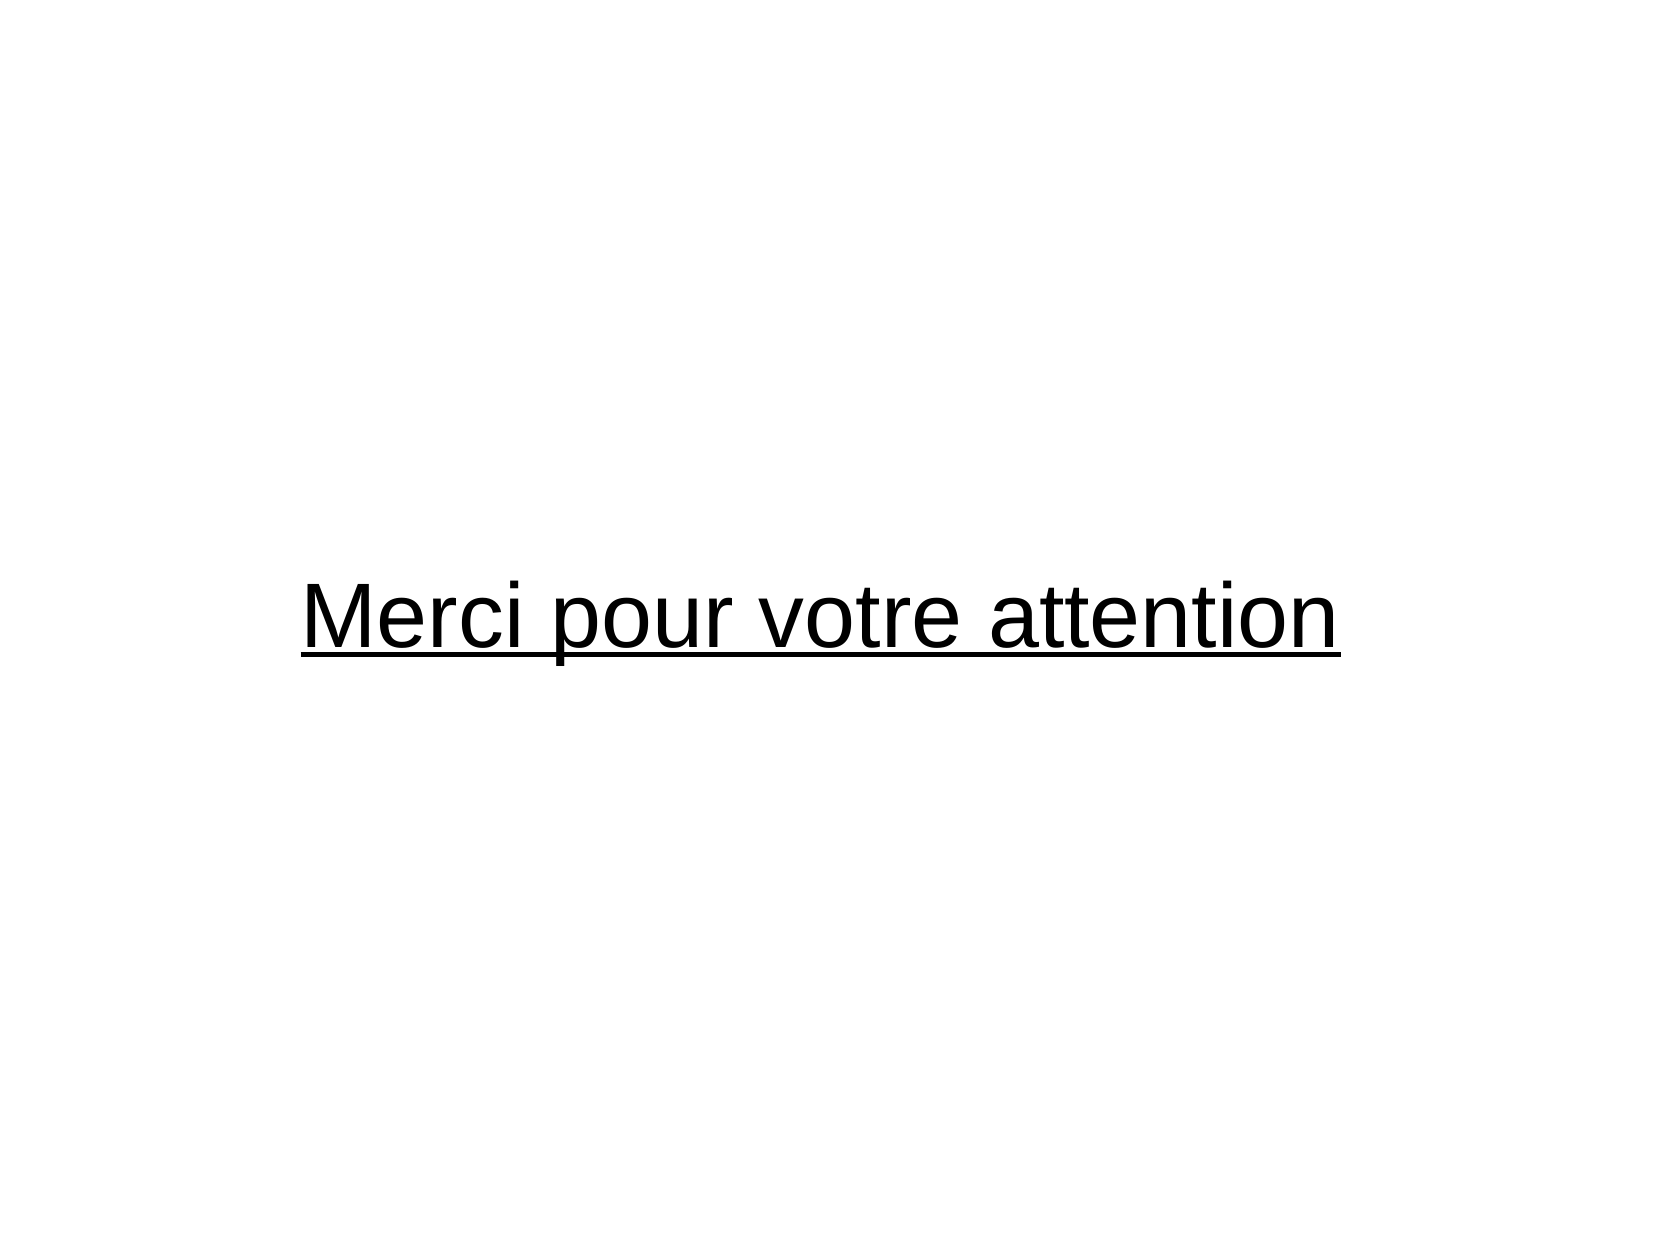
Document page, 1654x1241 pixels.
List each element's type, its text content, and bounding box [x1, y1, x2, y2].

title Merci pour votre attention [76, 49, 1565, 1182]
